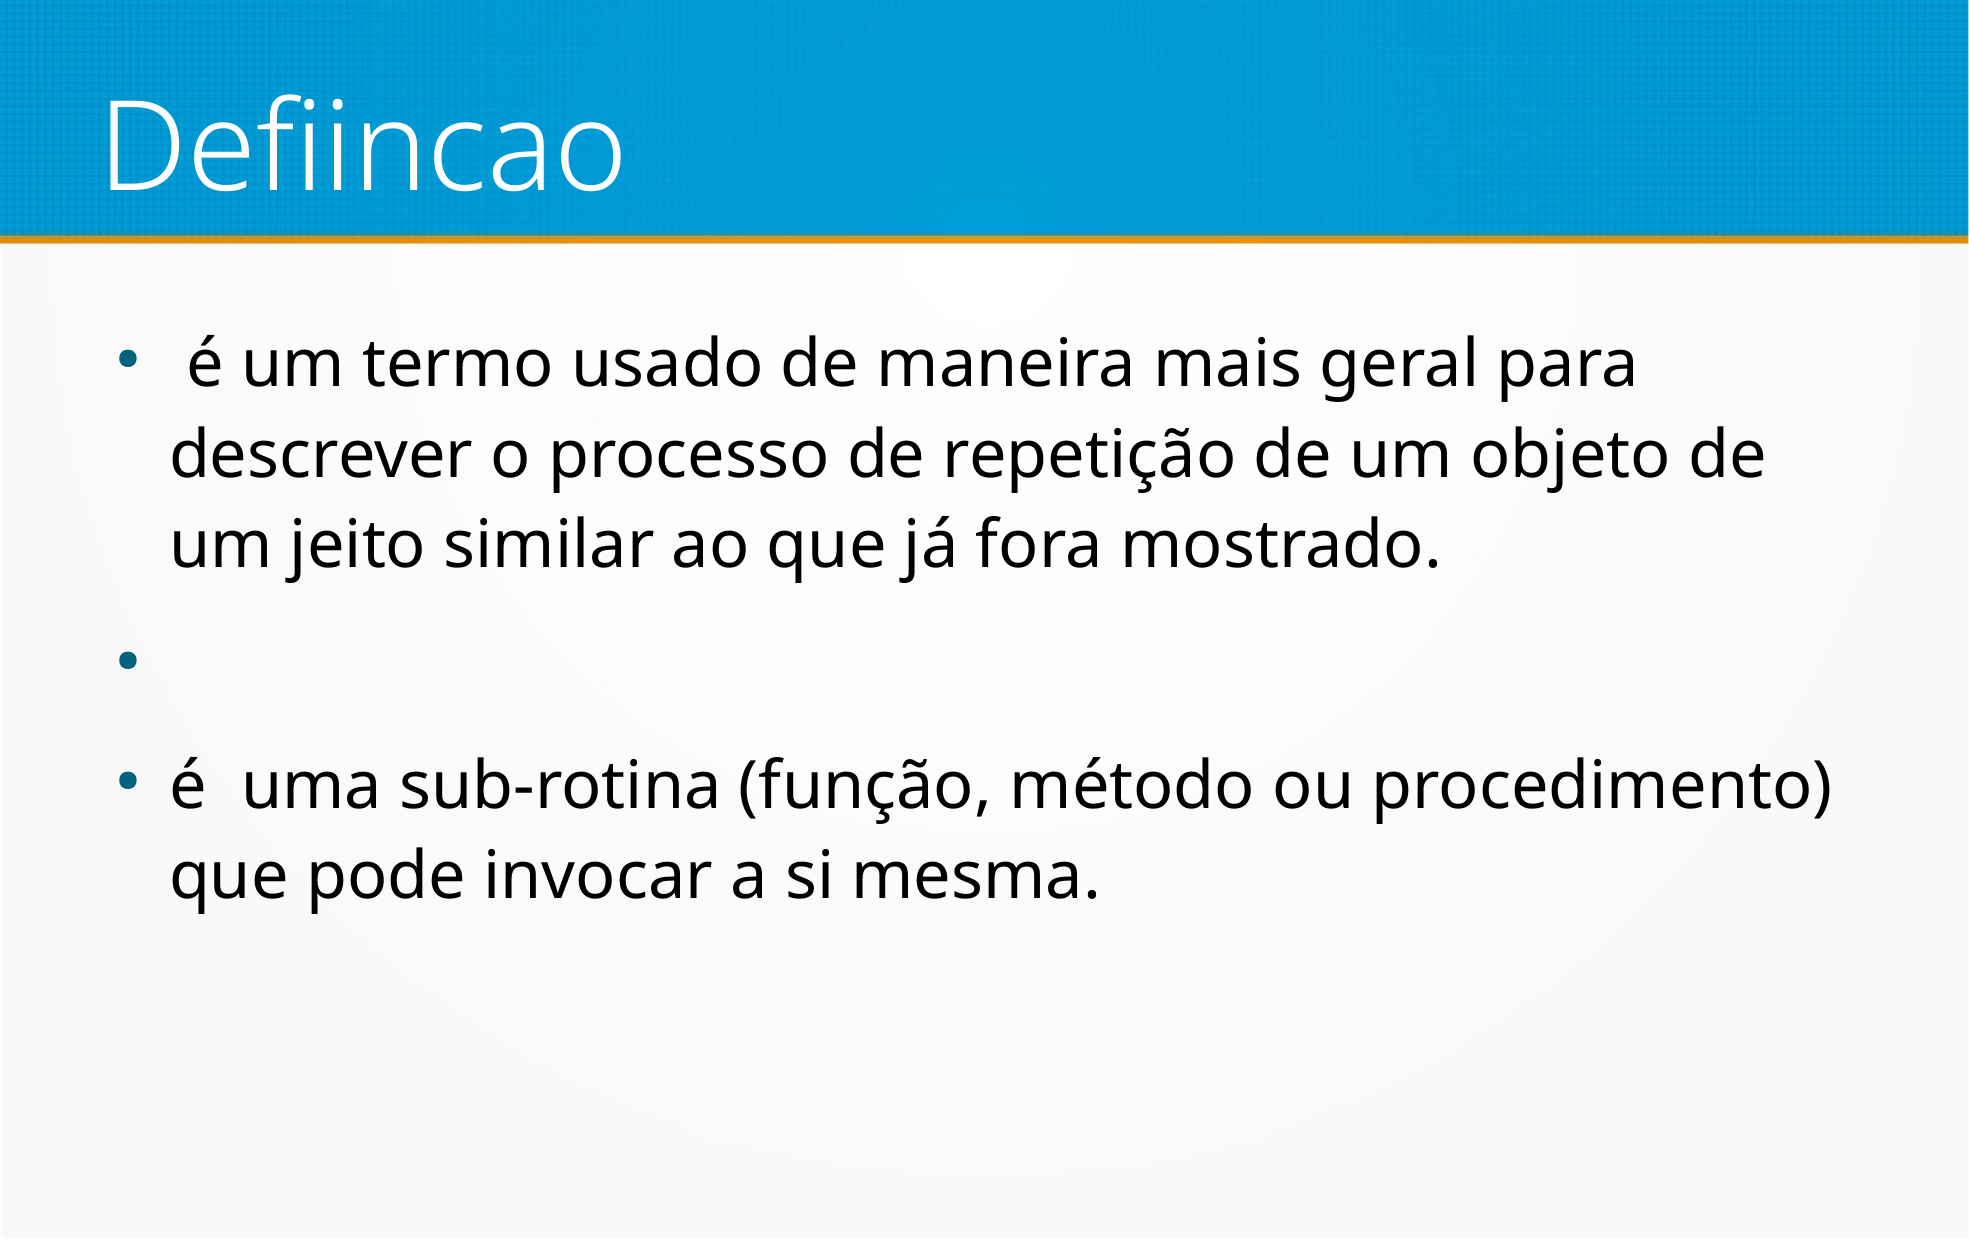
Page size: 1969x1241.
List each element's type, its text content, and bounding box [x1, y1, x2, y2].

picture [0, 233, 1969, 1241]
list é um termo usado de maneira mais geral para descrever o processo de repetição de um objeto de um jeito similar ao que já fora mostrado. é uma sub-rotina (função, método ou procedimento) que pode invocar a si mesma. [98, 315, 1861, 1081]
title Defiincao [98, 19, 1870, 227]
